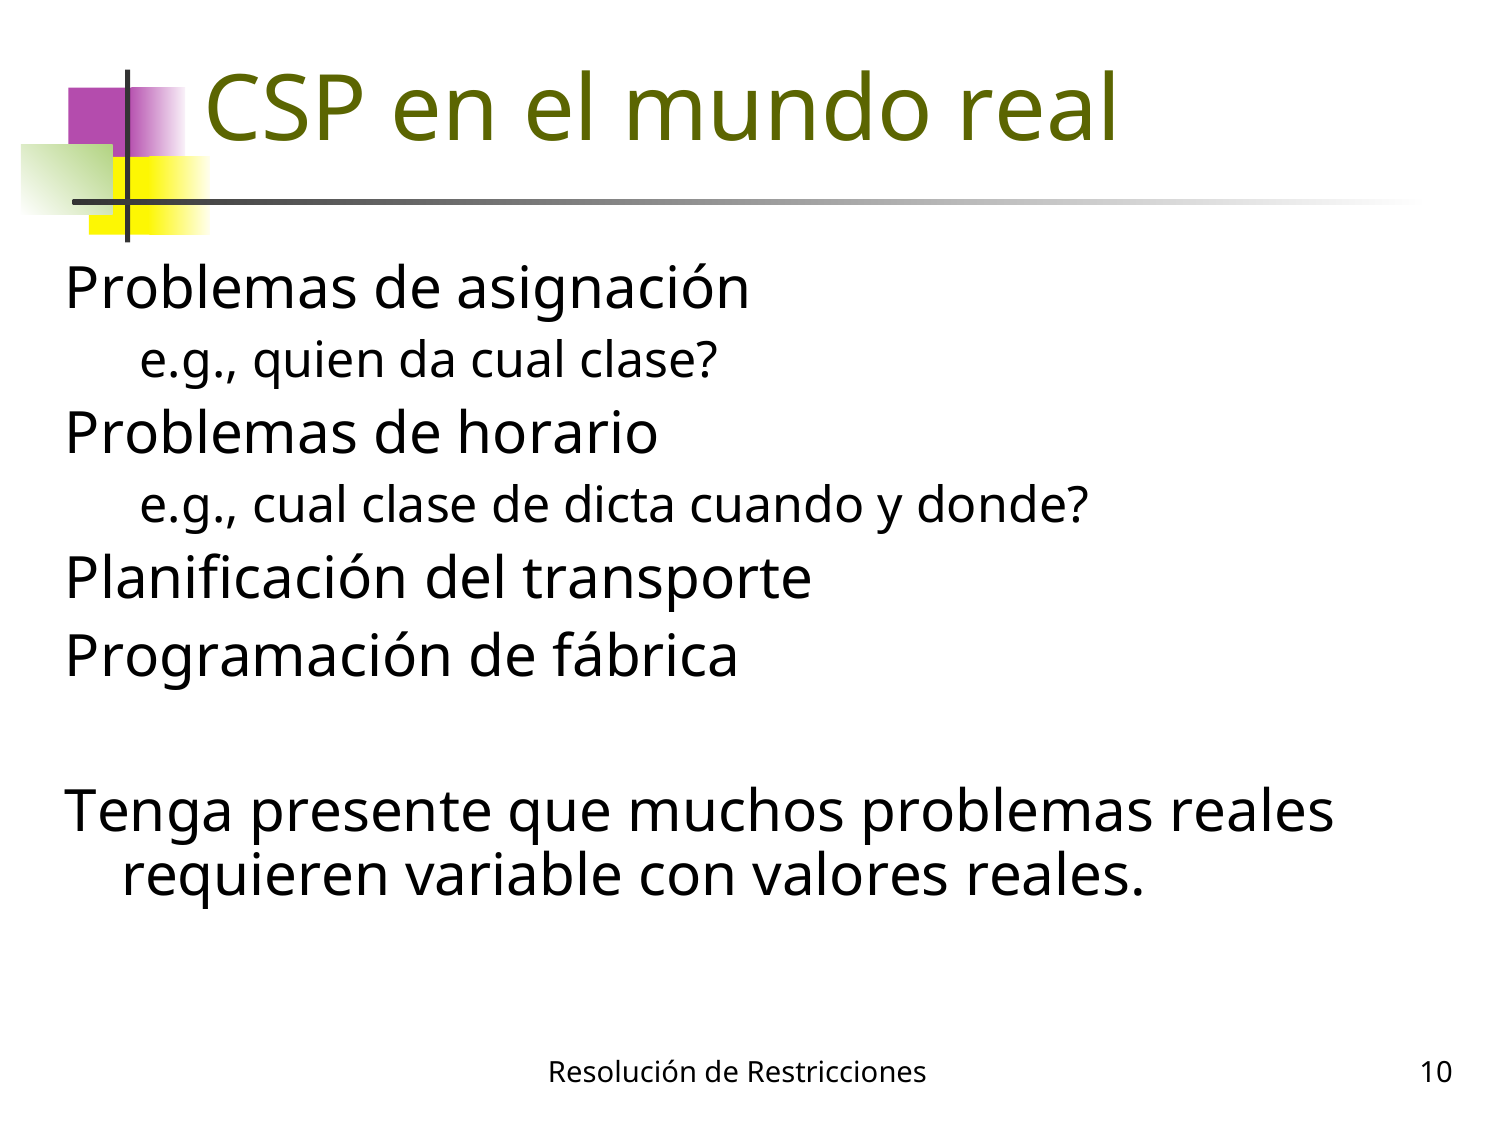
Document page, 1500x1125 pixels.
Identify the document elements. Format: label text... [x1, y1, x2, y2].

title CSP en el mundo real [188, 35, 1468, 175]
list Problemas de asignación e.g., quien da cual clase? Problemas de horario e.g., cual clase de dicta cuando y donde? Planificación del transporte Programación de fábrica Tenga presente que muchos problemas reales requieren variable con valores reales. [50, 249, 1469, 862]
